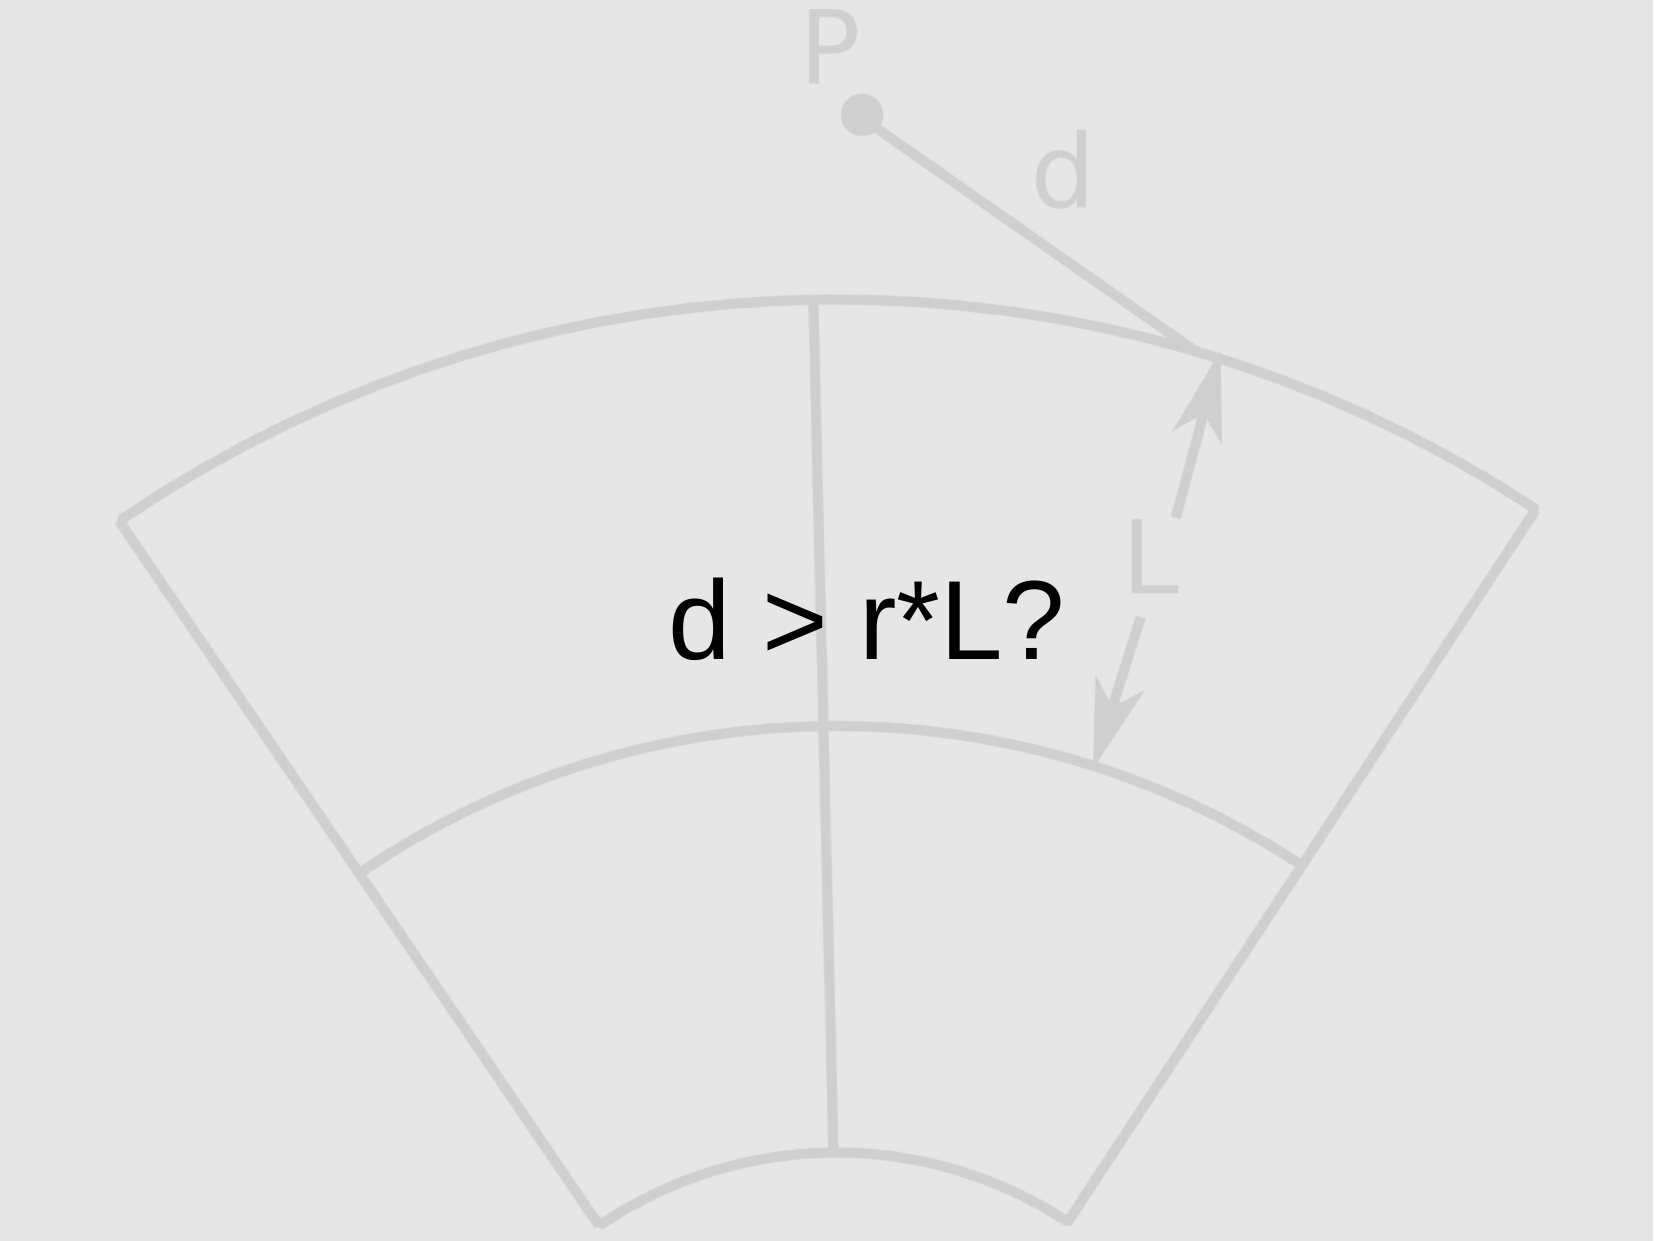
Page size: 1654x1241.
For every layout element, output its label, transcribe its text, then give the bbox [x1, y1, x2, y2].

text_box [0, 0, 1653, 1241]
text_box d > r*L? [653, 550, 1081, 691]
